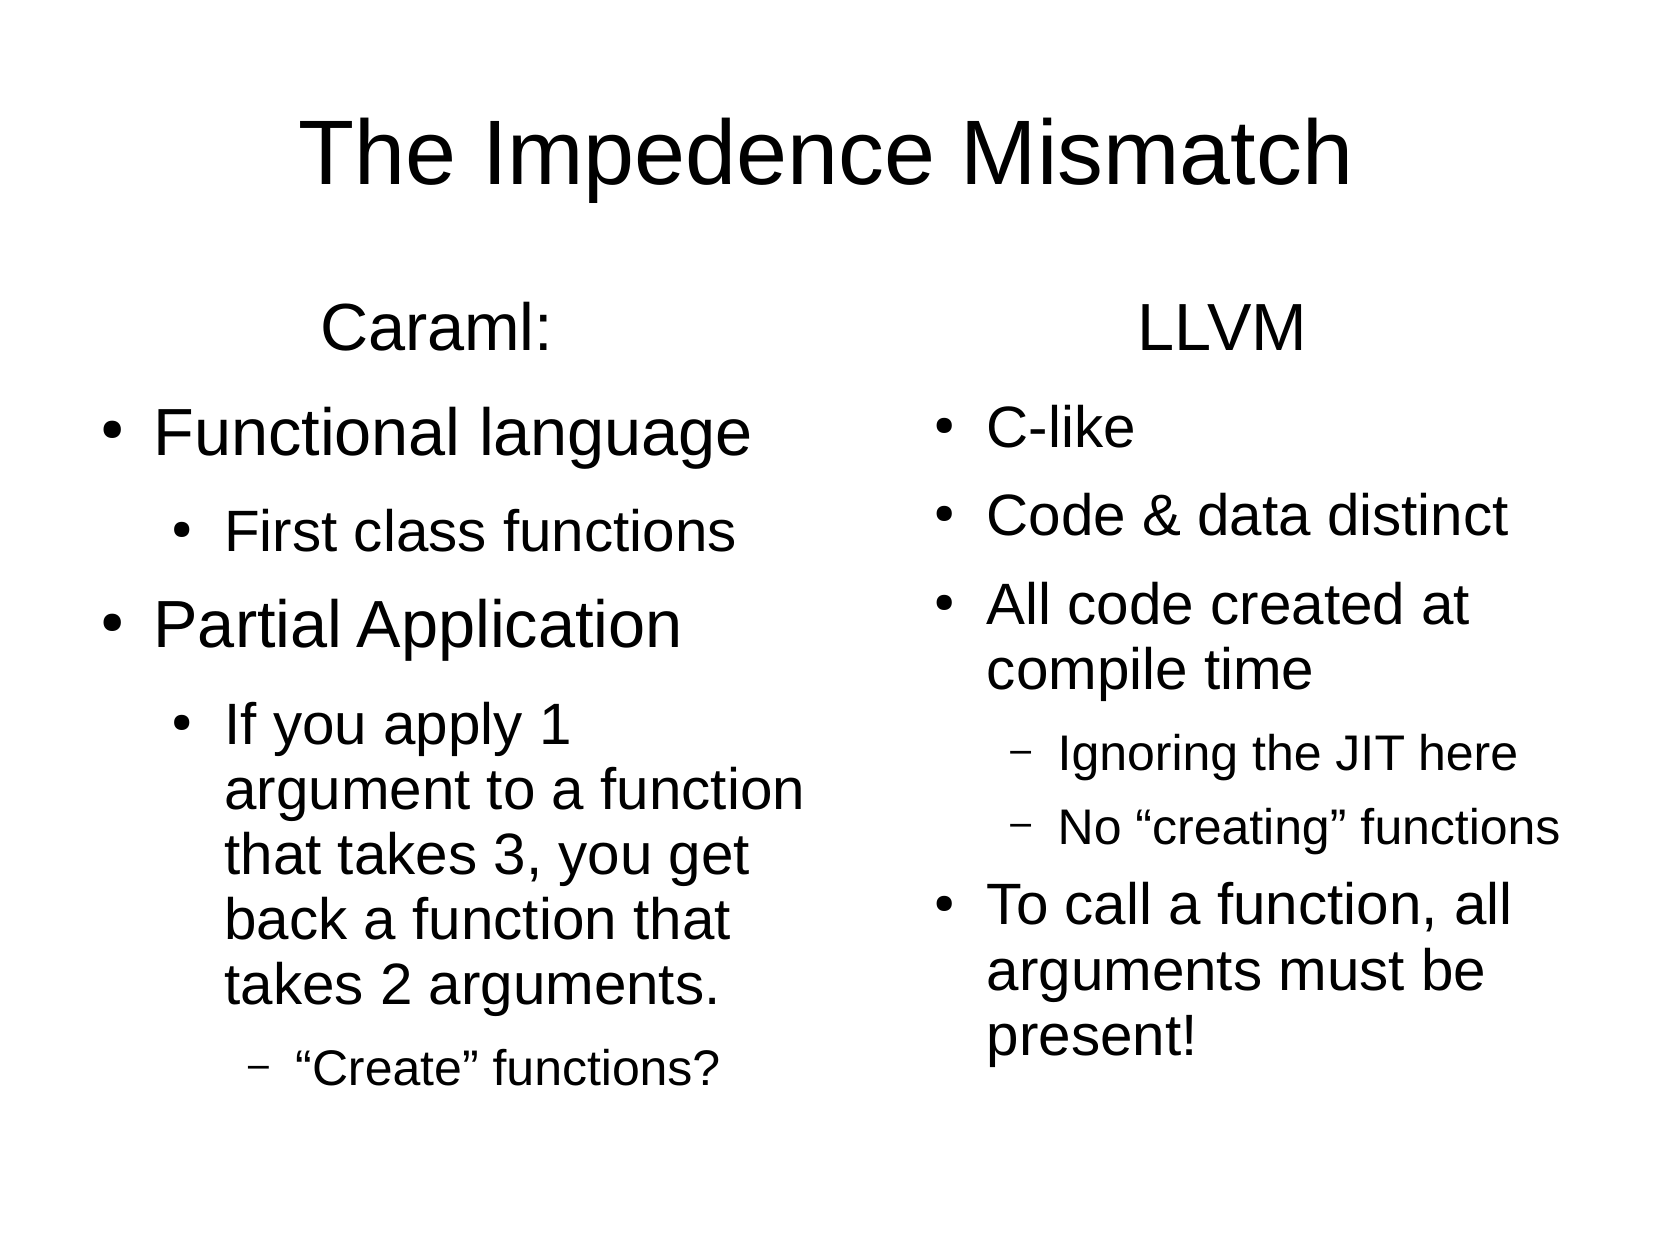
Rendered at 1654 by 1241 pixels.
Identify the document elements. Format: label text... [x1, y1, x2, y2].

title The Impedence Mismatch [82, 49, 1571, 257]
list Caraml: Functional language First class functions Partial Application If you apply 1 argument to a function that takes 3, you get back a function that takes 2 arguments. “Create” functions? [82, 290, 809, 1109]
list LLVM C-like Code & data distinct All code created at compile time Ignoring the JIT here No “creating” functions To call a function, all arguments must be present! [845, 290, 1572, 1109]
